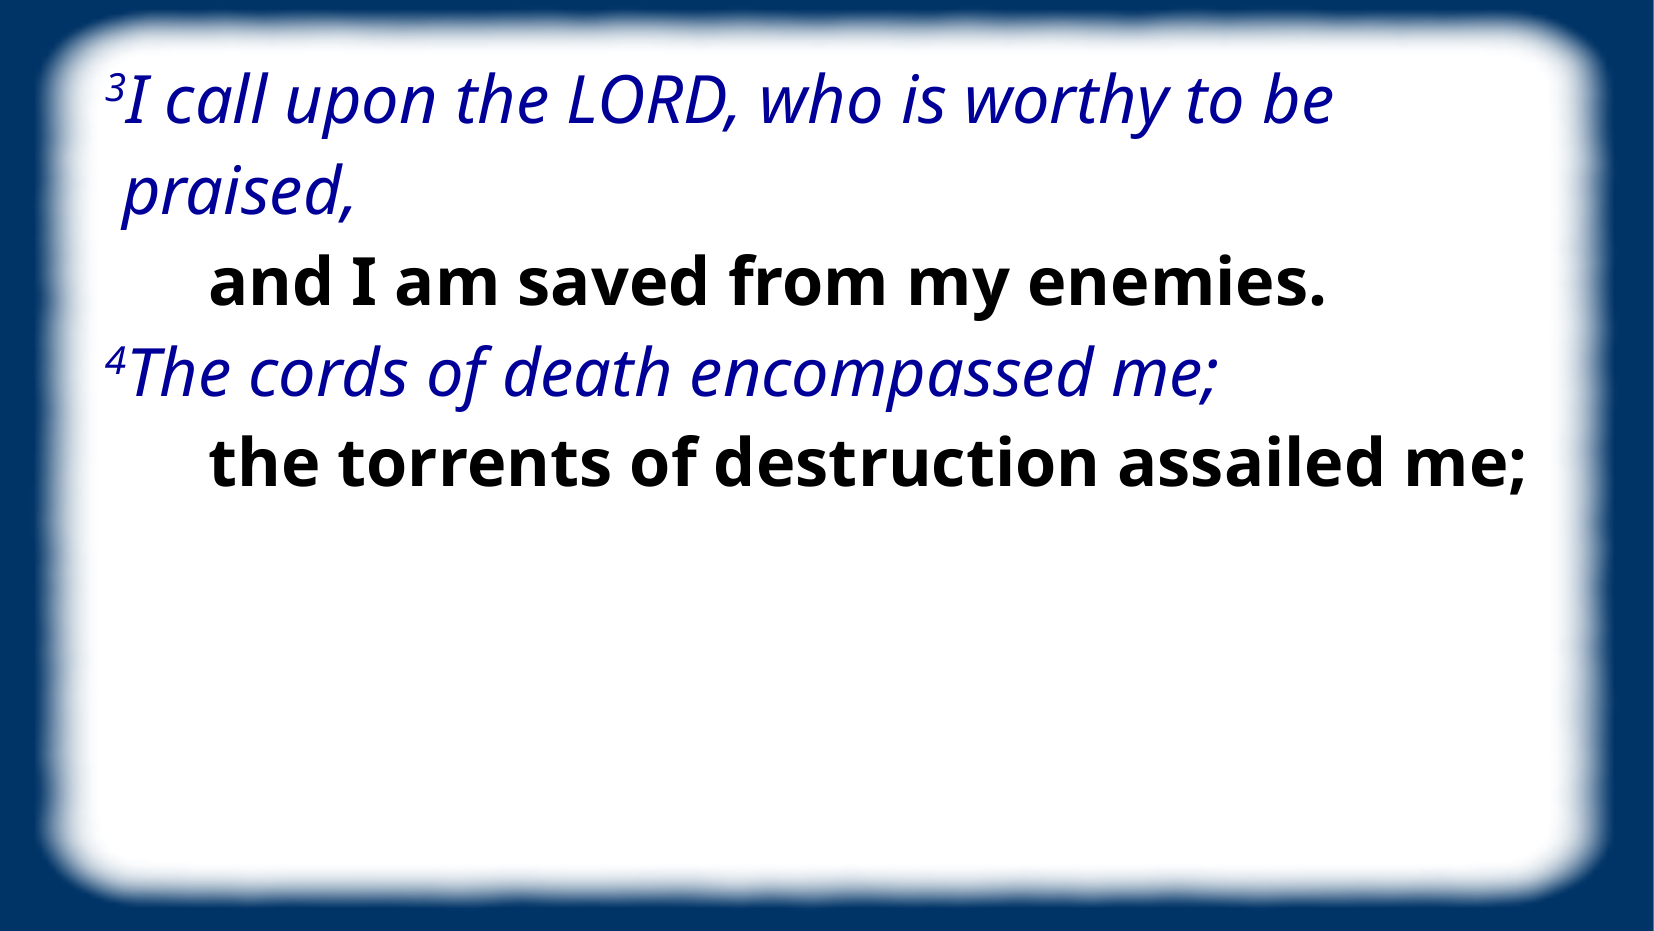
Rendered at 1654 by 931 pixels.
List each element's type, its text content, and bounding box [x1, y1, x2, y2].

text_box 3I call upon the LORD, who is worthy to be praised, and I am saved from my enemies. 4The cords of death encompassed me; the torrents of destruction assailed me; [90, 45, 1546, 504]
picture [0, 0, 1654, 931]
